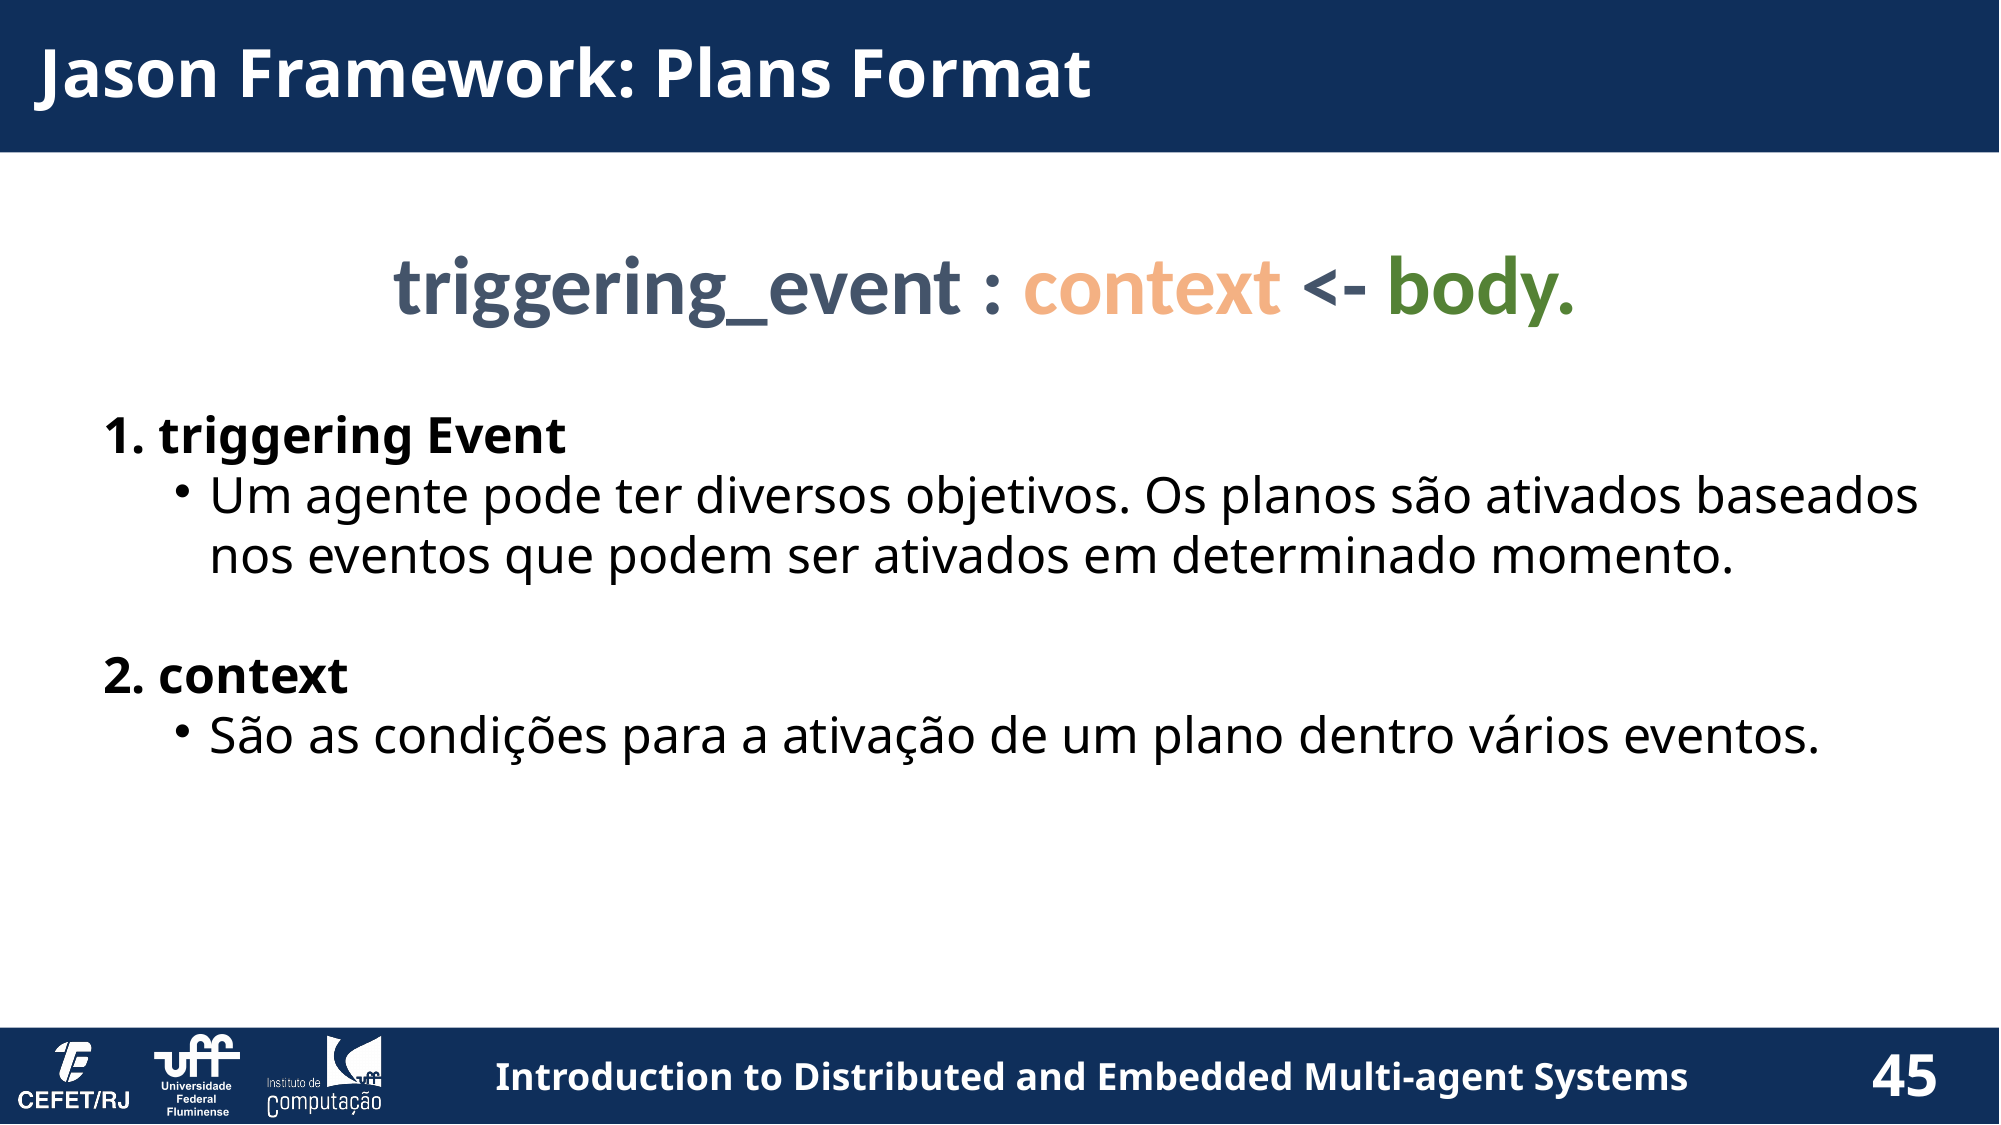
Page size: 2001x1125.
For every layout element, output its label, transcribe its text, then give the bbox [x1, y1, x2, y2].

text_box triggering Event Um agente pode ter diversos objetivos. Os planos são ativados baseados nos eventos que podem ser ativados em determinado momento. context São as condições para a ativação de um plano dentro vários eventos. [88, 336, 2000, 960]
picture [18, 1021, 129, 1125]
text_box Jason Framework: Plans Format [25, 23, 1999, 119]
text_box triggering_event : context <- body. [94, 224, 1896, 336]
picture [153, 1033, 241, 1121]
picture [265, 1033, 383, 1118]
